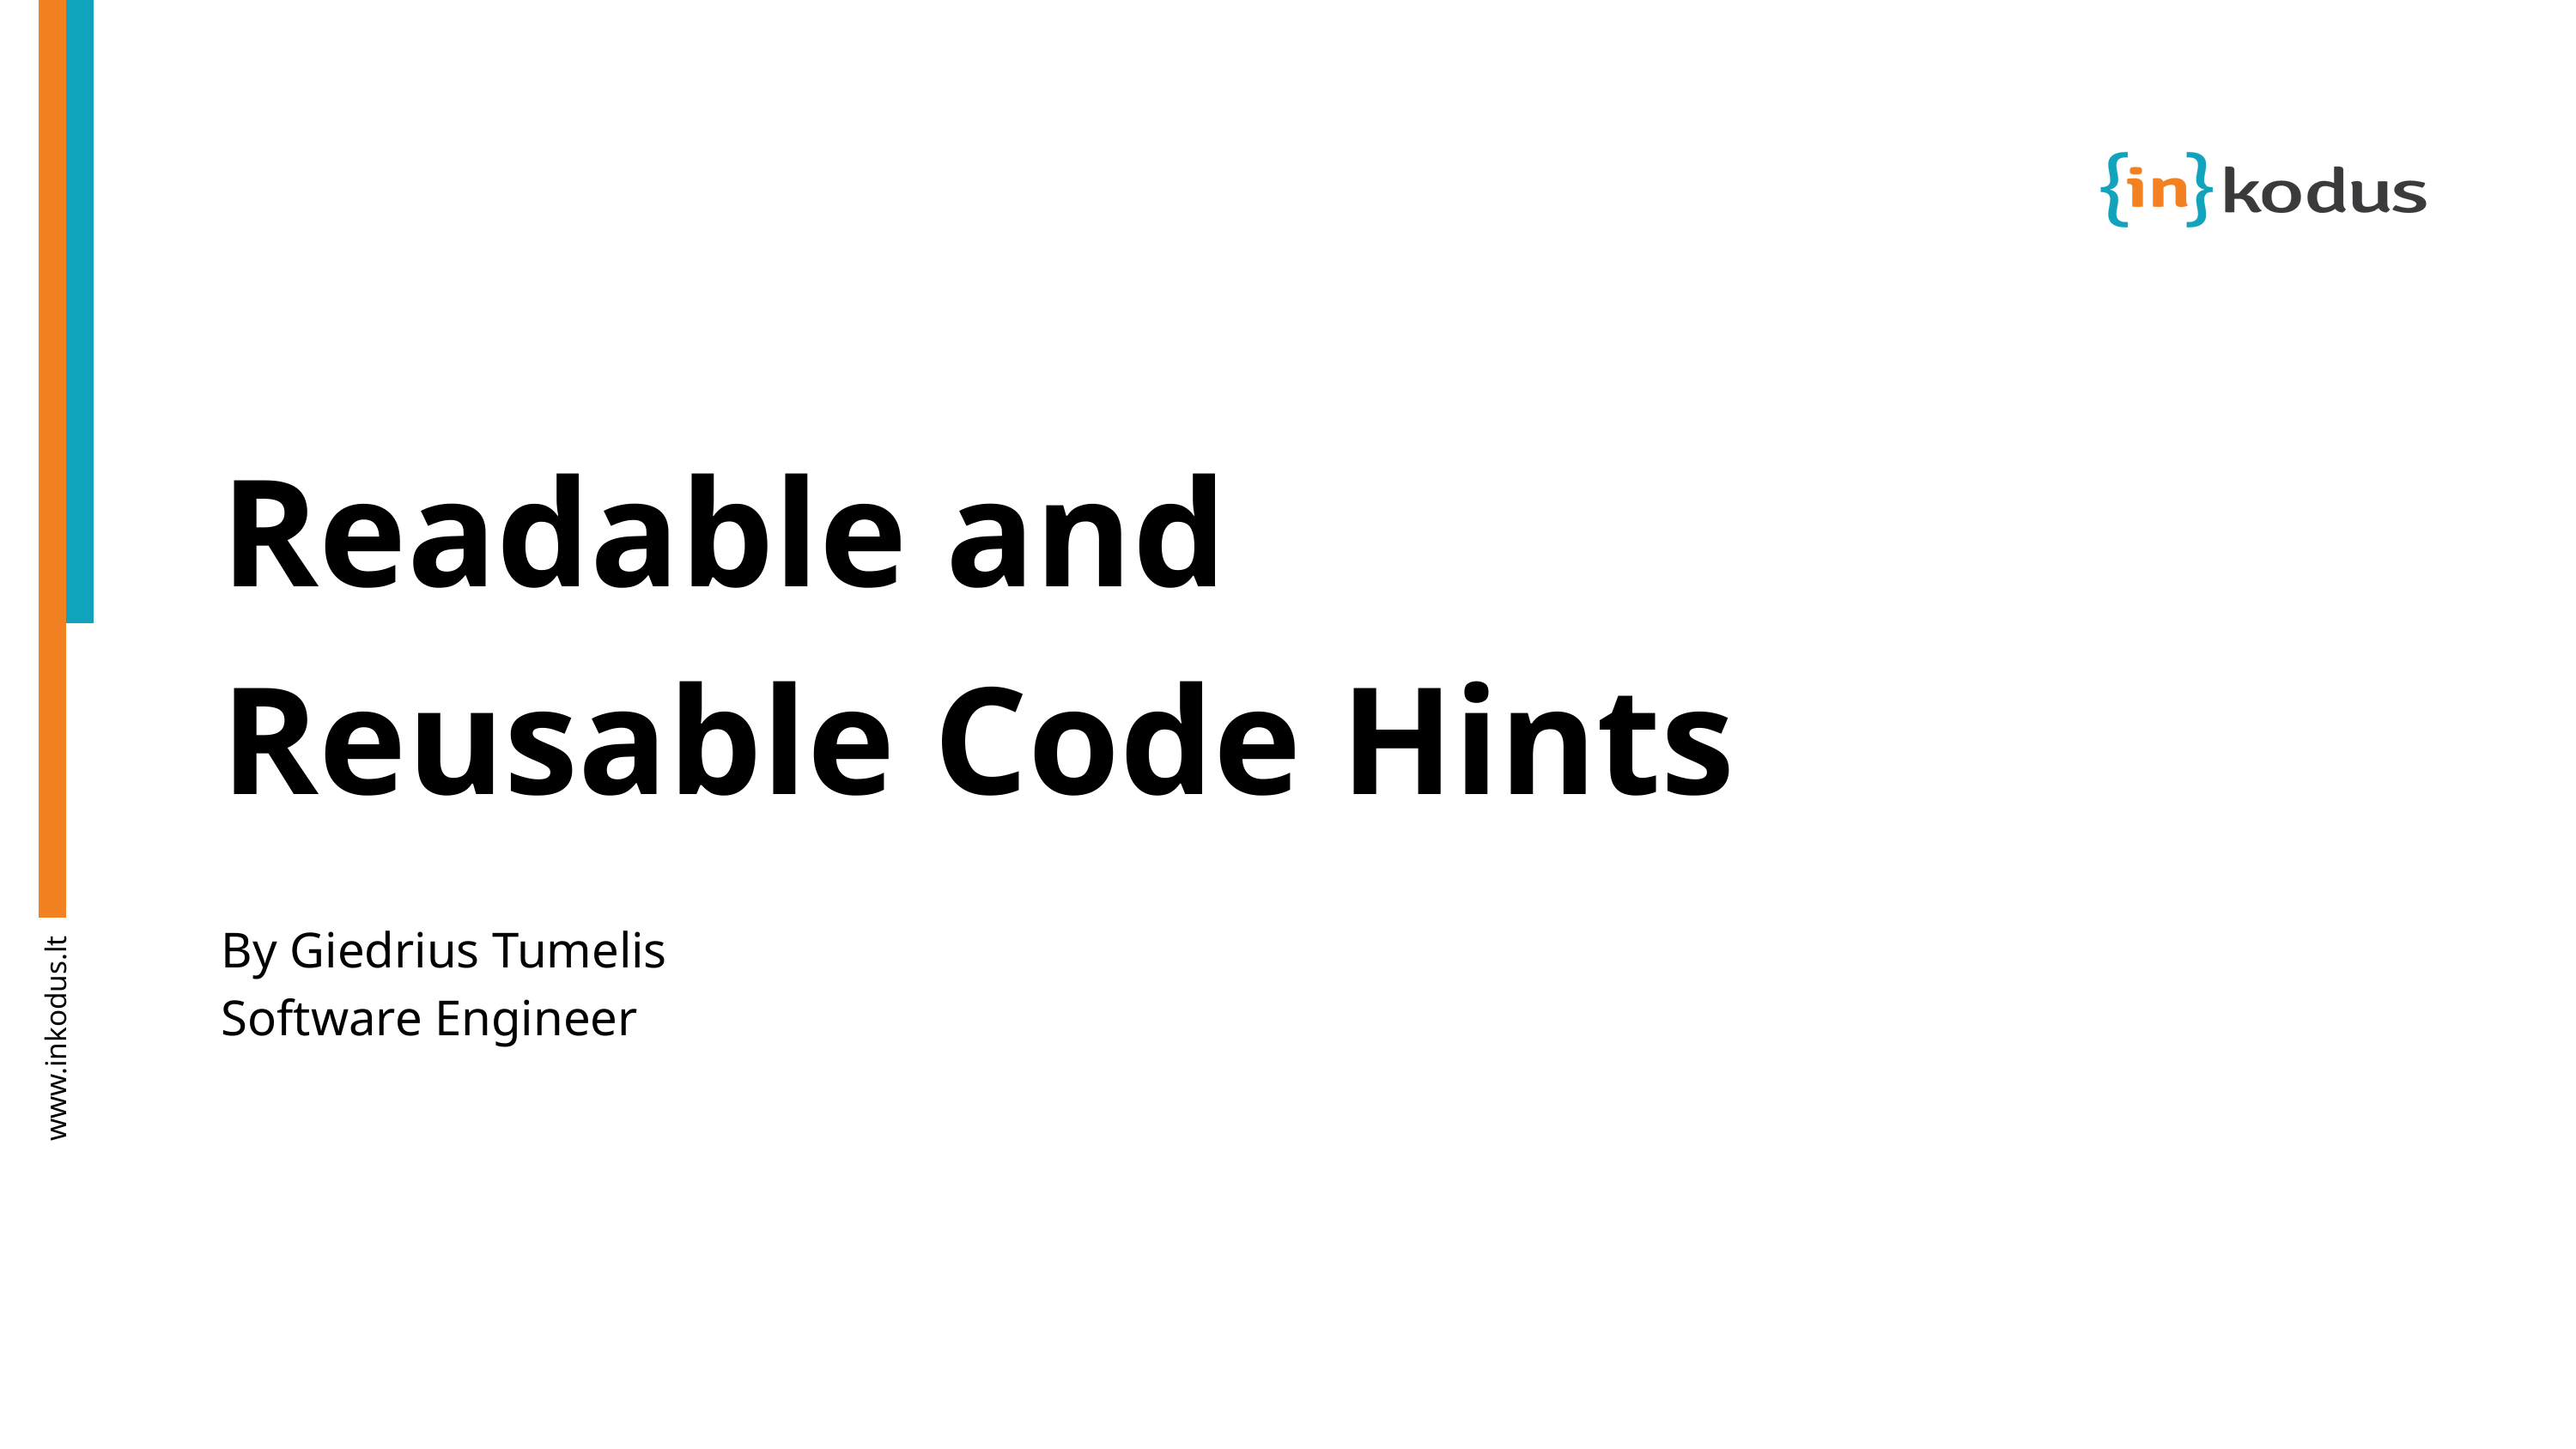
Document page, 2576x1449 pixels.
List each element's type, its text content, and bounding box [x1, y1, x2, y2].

text_box Readable and Reusable Code Hints [221, 409, 1753, 825]
text_box www.inkodus.lt [32, 918, 72, 1160]
text_box [2093, 144, 2432, 234]
text_box [39, 0, 94, 918]
text_box By Giedrius Tumelis Software Engineer [221, 909, 781, 1046]
